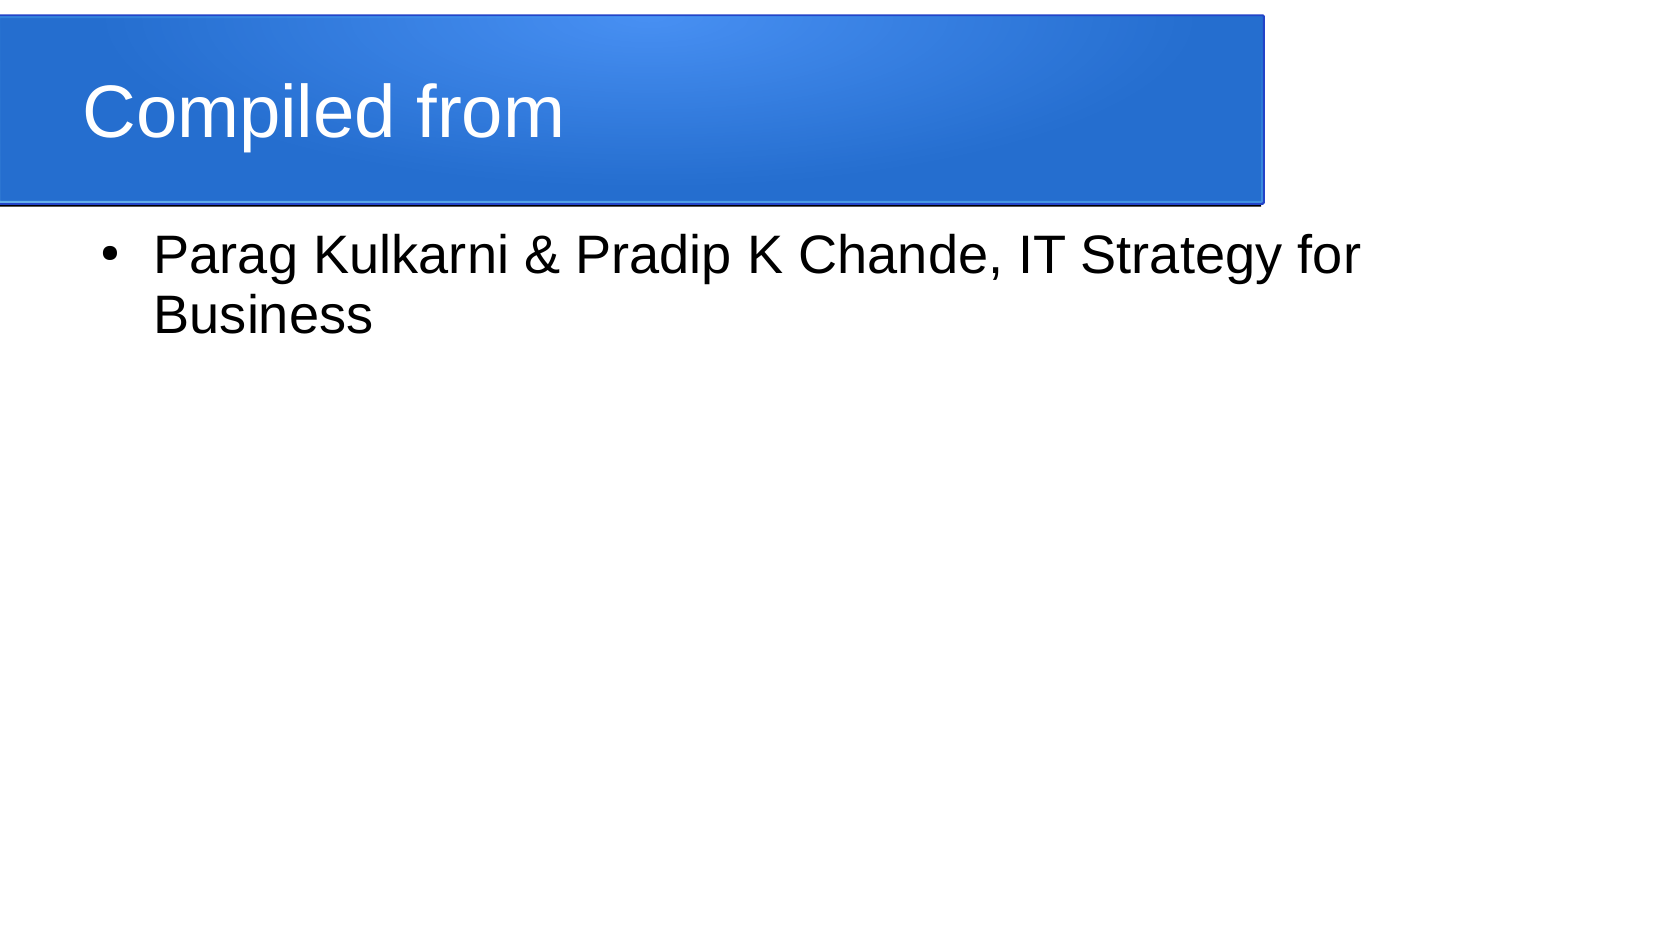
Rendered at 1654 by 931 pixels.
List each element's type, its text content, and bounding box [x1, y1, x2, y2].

title Compiled from [82, 35, 1235, 189]
list Parag Kulkarni & Pradip K Chande, IT Strategy for Business [82, 224, 1571, 764]
